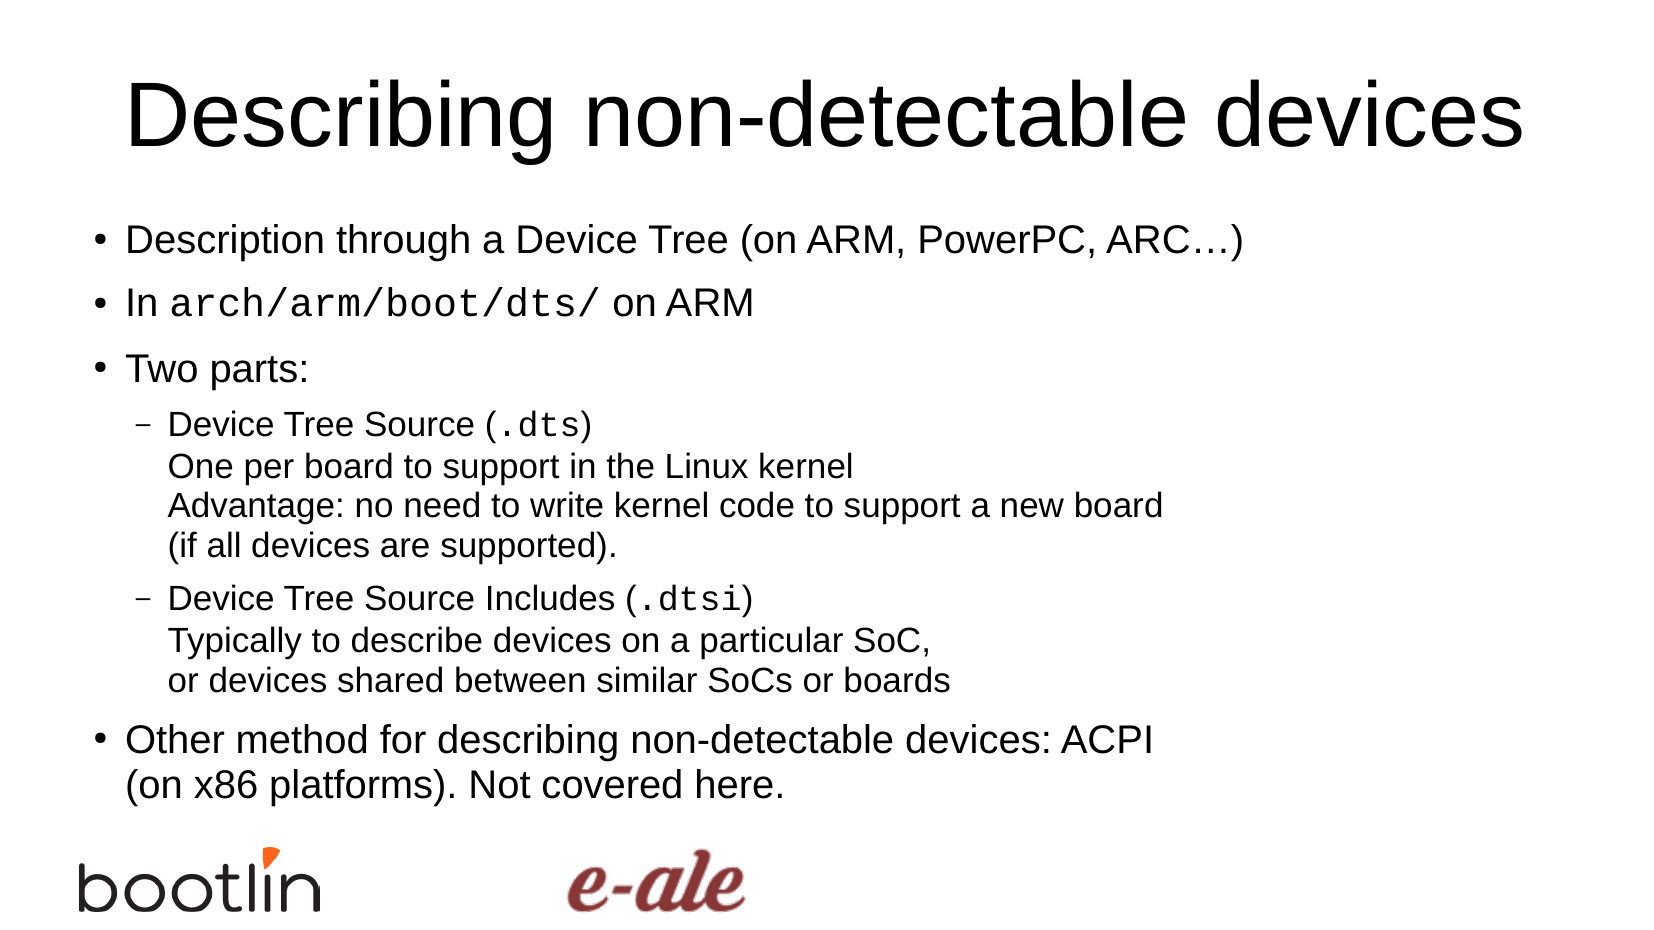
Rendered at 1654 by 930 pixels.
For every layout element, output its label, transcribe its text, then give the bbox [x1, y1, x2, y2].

title Describing non-detectable devices [82, 37, 1571, 193]
picture [79, 847, 320, 912]
picture [565, 847, 749, 915]
list Description through a Device Tree (on ARM, PowerPC, ARC…) In arch/arm/boot/dts/ on ARM Two parts: Device Tree Source (.dts) One per board to support in the Linux kernel Advantage: no need to write kernel code to support a new board (if all devices are supported). Device Tree Source Includes (.dtsi) Typically to describe devices on a particular SoC, or devices shared between similar SoCs or boards Other method for describing non-detectable devices: ACPI (on x86 platforms). Not covered here. [82, 217, 1571, 811]
